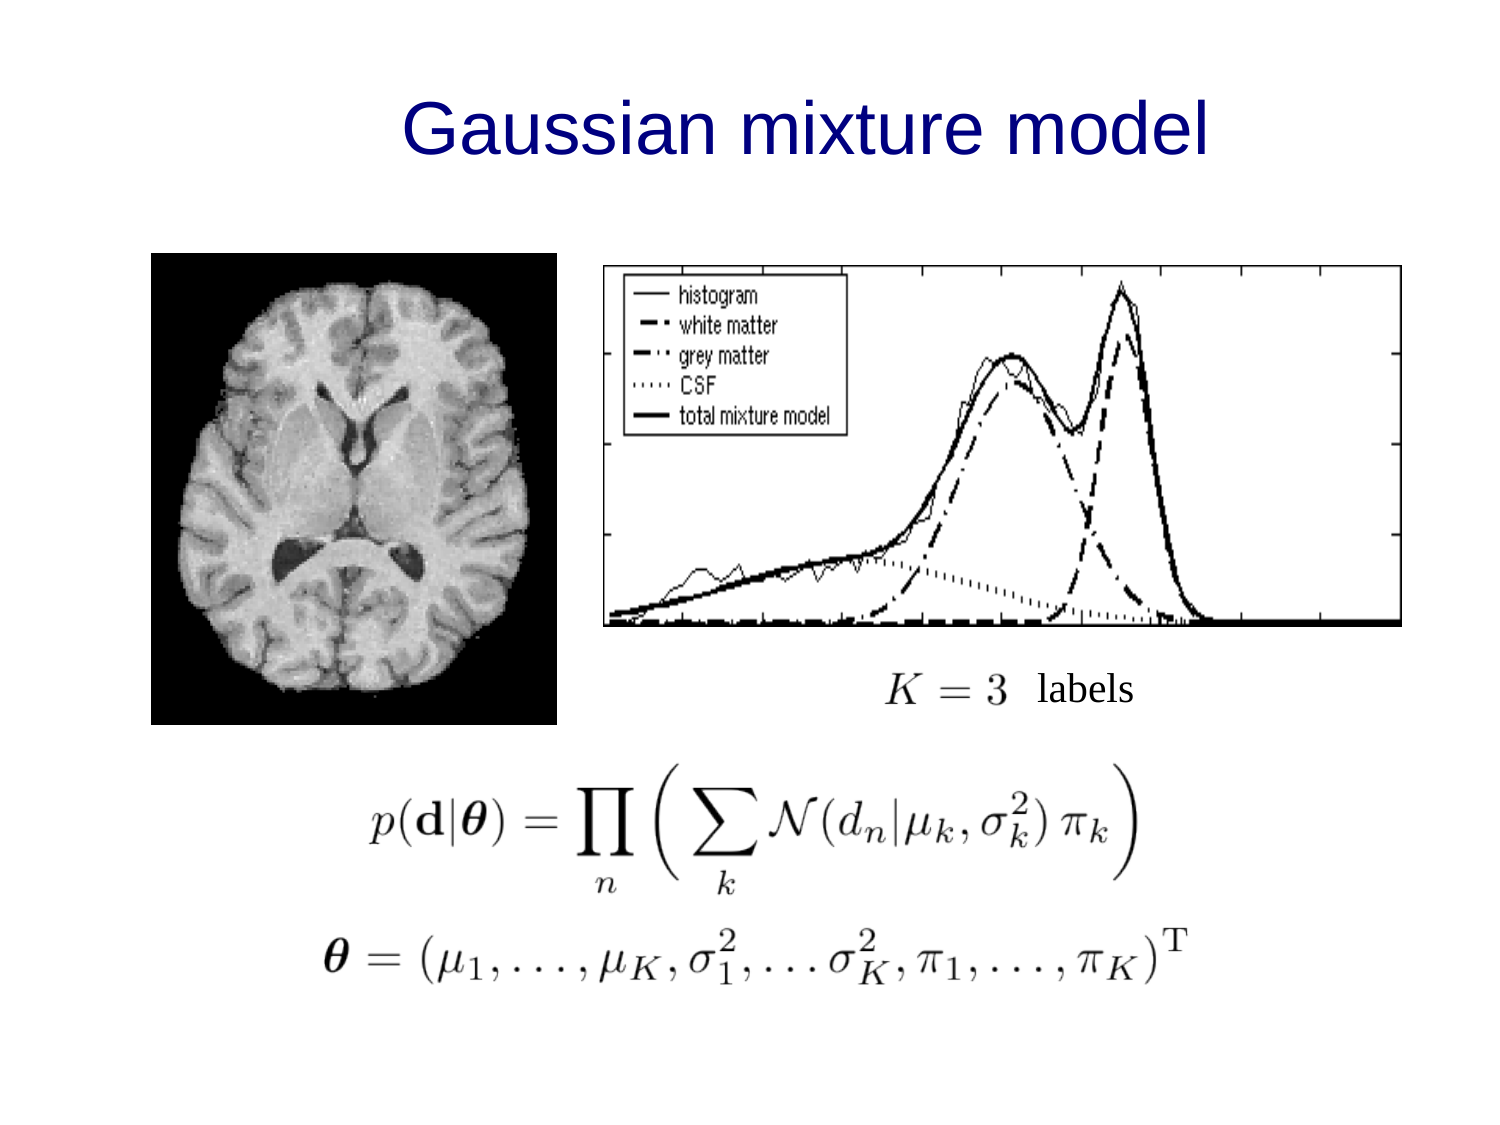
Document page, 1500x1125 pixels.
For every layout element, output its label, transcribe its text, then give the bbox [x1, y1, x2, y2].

picture [343, 747, 1157, 904]
picture [603, 265, 1402, 627]
text_box labels [1011, 653, 1150, 719]
picture [151, 253, 557, 725]
picture [876, 659, 1015, 719]
picture [303, 920, 1197, 1004]
title Gaussian mixture model [149, 65, 1463, 179]
